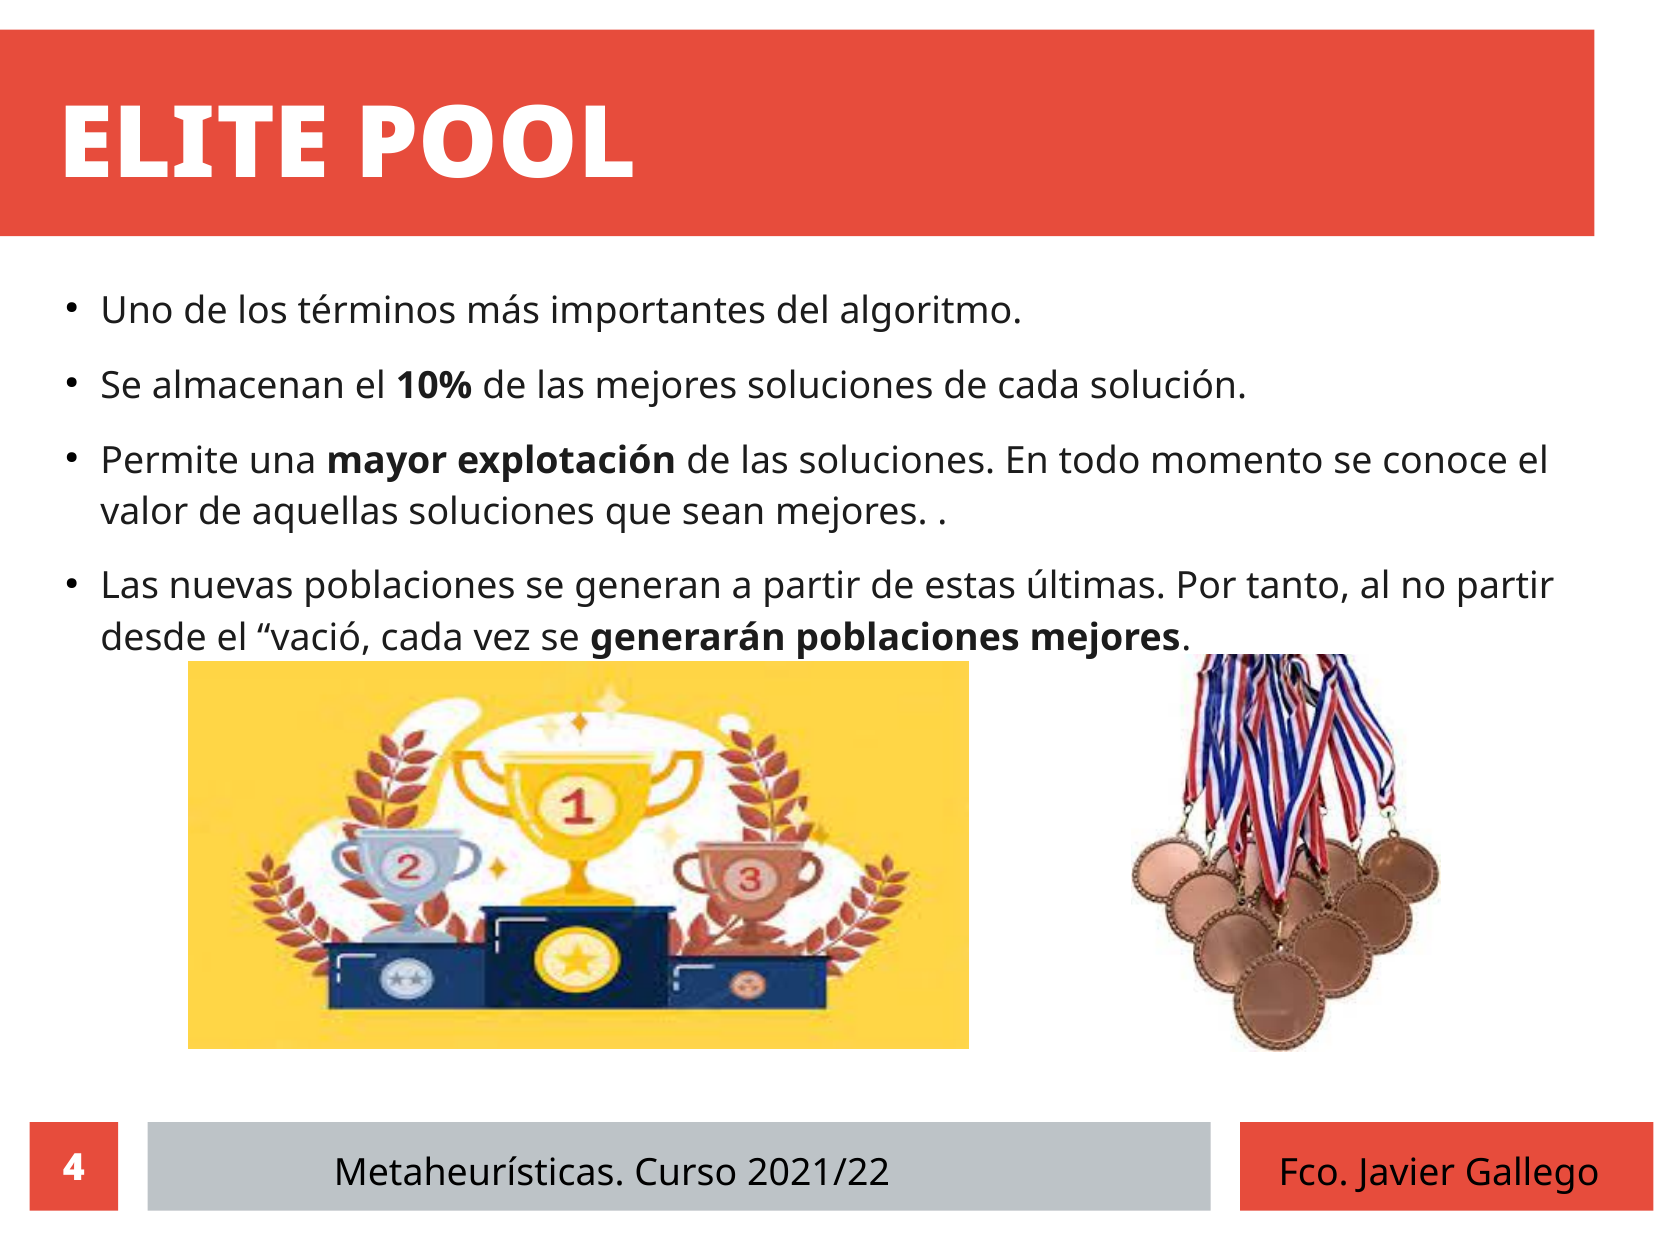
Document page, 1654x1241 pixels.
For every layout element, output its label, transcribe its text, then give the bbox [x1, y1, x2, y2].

picture [188, 661, 969, 1049]
title ELITE POOL [59, 59, 1595, 207]
picture [1131, 654, 1441, 1052]
text_box Fco. Javier Gallego [1347, 1138, 1642, 1197]
list Uno de los términos más importantes del algoritmo. Se almacenan el 10% de las mejores soluciones de cada solución. Permite una mayor explotación de las soluciones. En todo momento se conoce el valor de aquellas soluciones que sean mejores. . Las nuevas poblaciones se generan a partir de estas últimas. Por tanto, al no partir desde el “vació, cada vez se generarán poblaciones mejores. [64, 283, 1571, 1052]
text_box Metaheurísticas. Curso 2021/22 [318, 1138, 1347, 1197]
